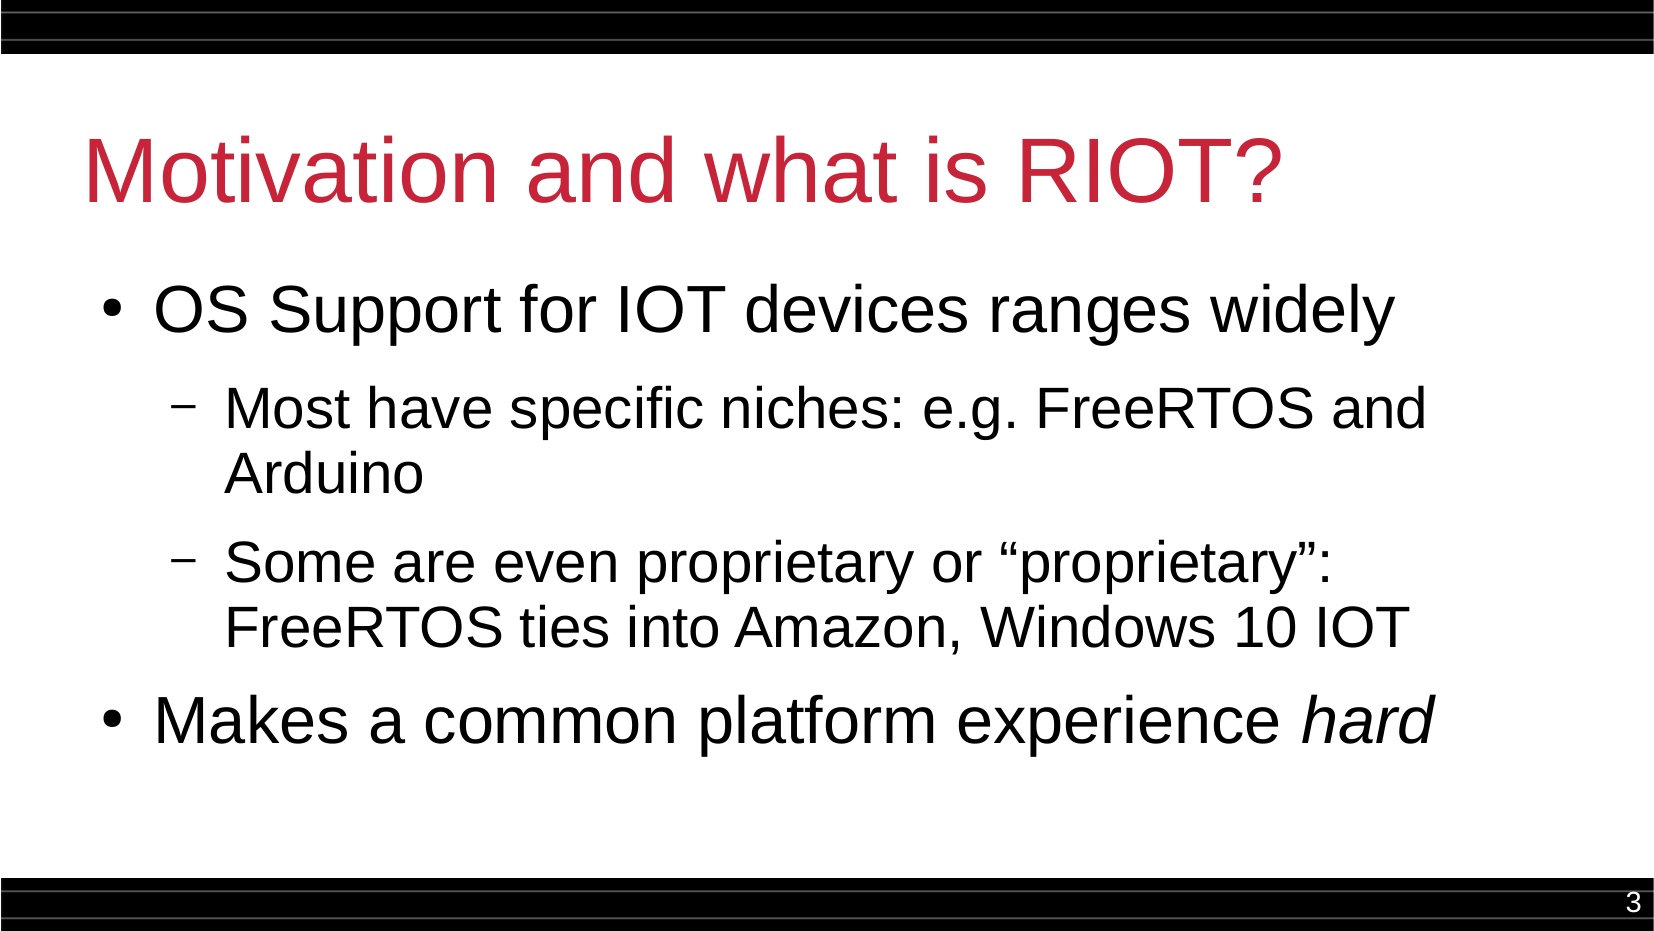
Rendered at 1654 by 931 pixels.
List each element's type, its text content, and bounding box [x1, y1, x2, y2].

picture [1, 0, 1654, 54]
picture [1, 878, 1654, 931]
list OS Support for IOT devices ranges widely Most have specific niches: e.g. FreeRTOS and Arduino Some are even proprietary or “proprietary”: FreeRTOS ties into Amazon, Windows 10 IOT Makes a common platform experience hard [82, 271, 1571, 851]
title Motivation and what is RIOT? [82, 92, 1571, 249]
